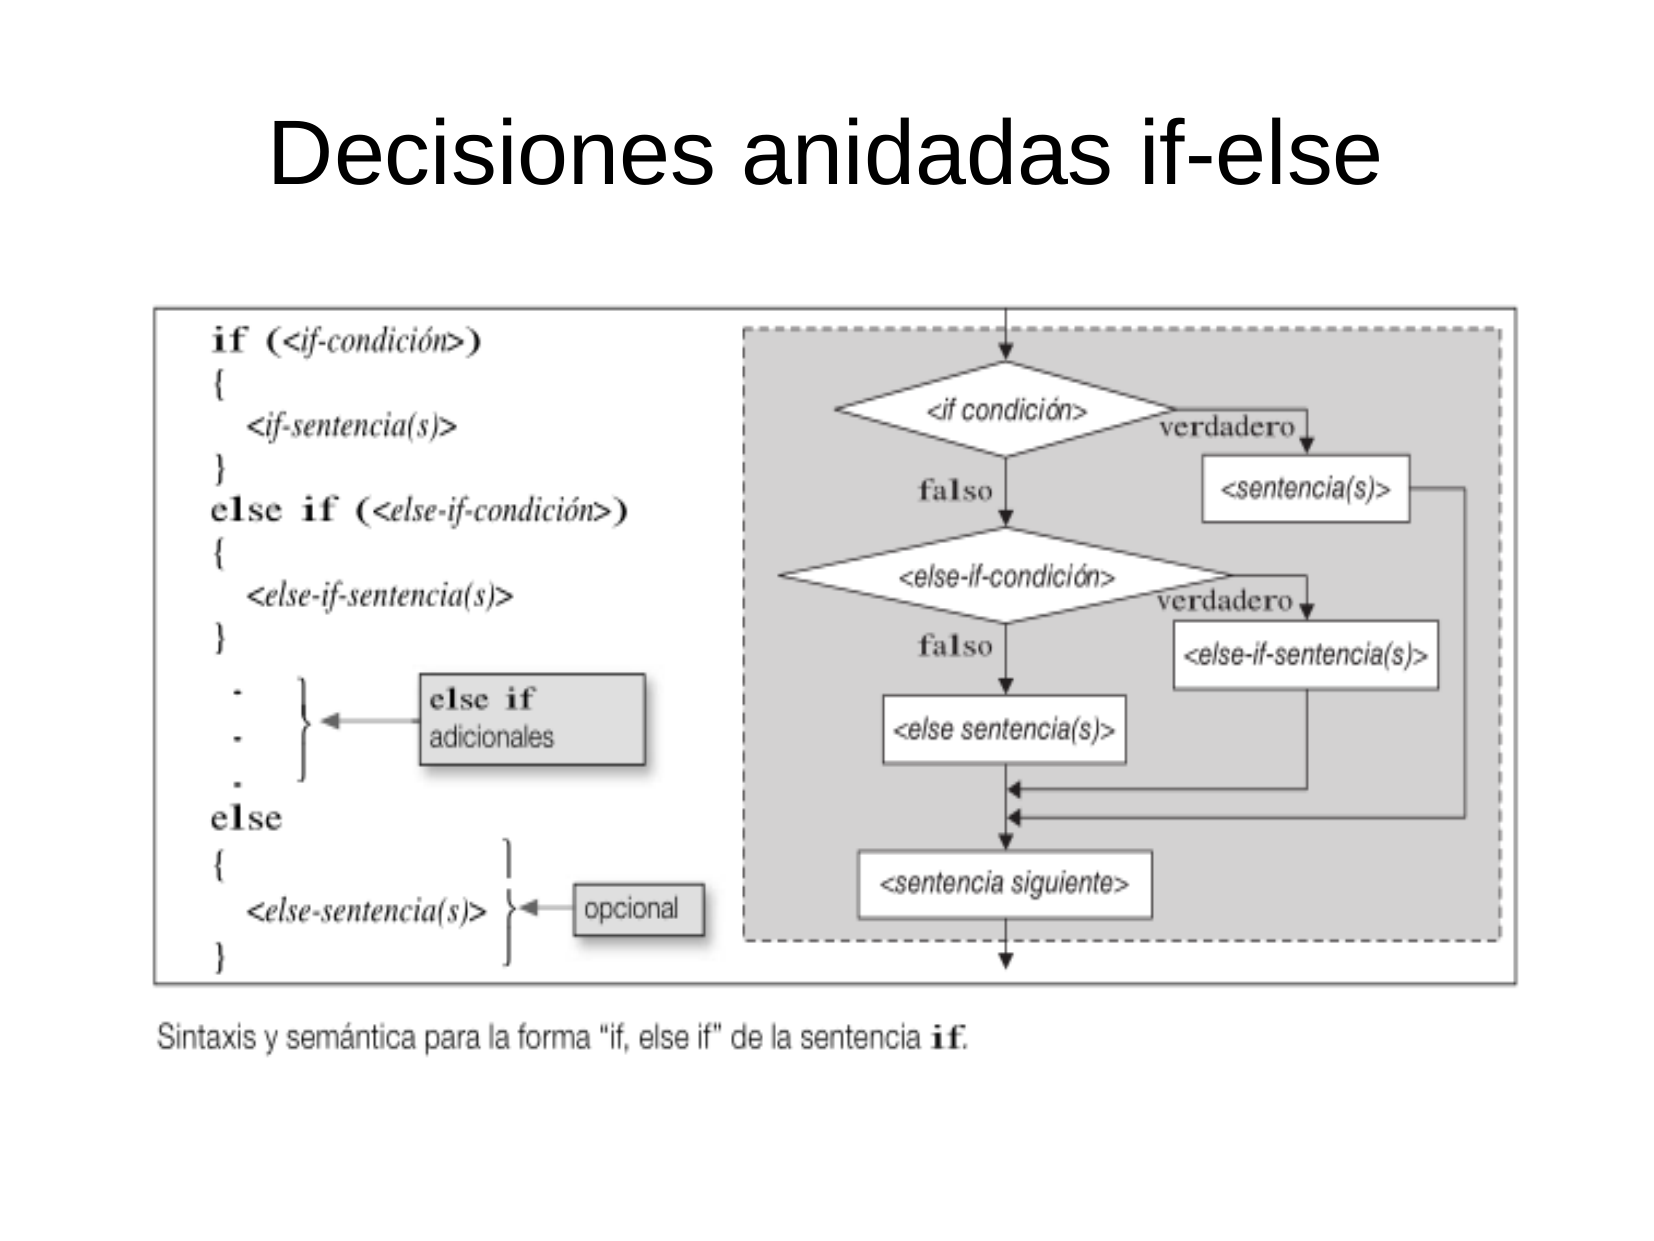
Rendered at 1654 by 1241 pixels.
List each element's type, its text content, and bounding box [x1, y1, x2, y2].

title Decisiones anidadas if-else [82, 49, 1571, 257]
picture [147, 295, 1536, 1063]
